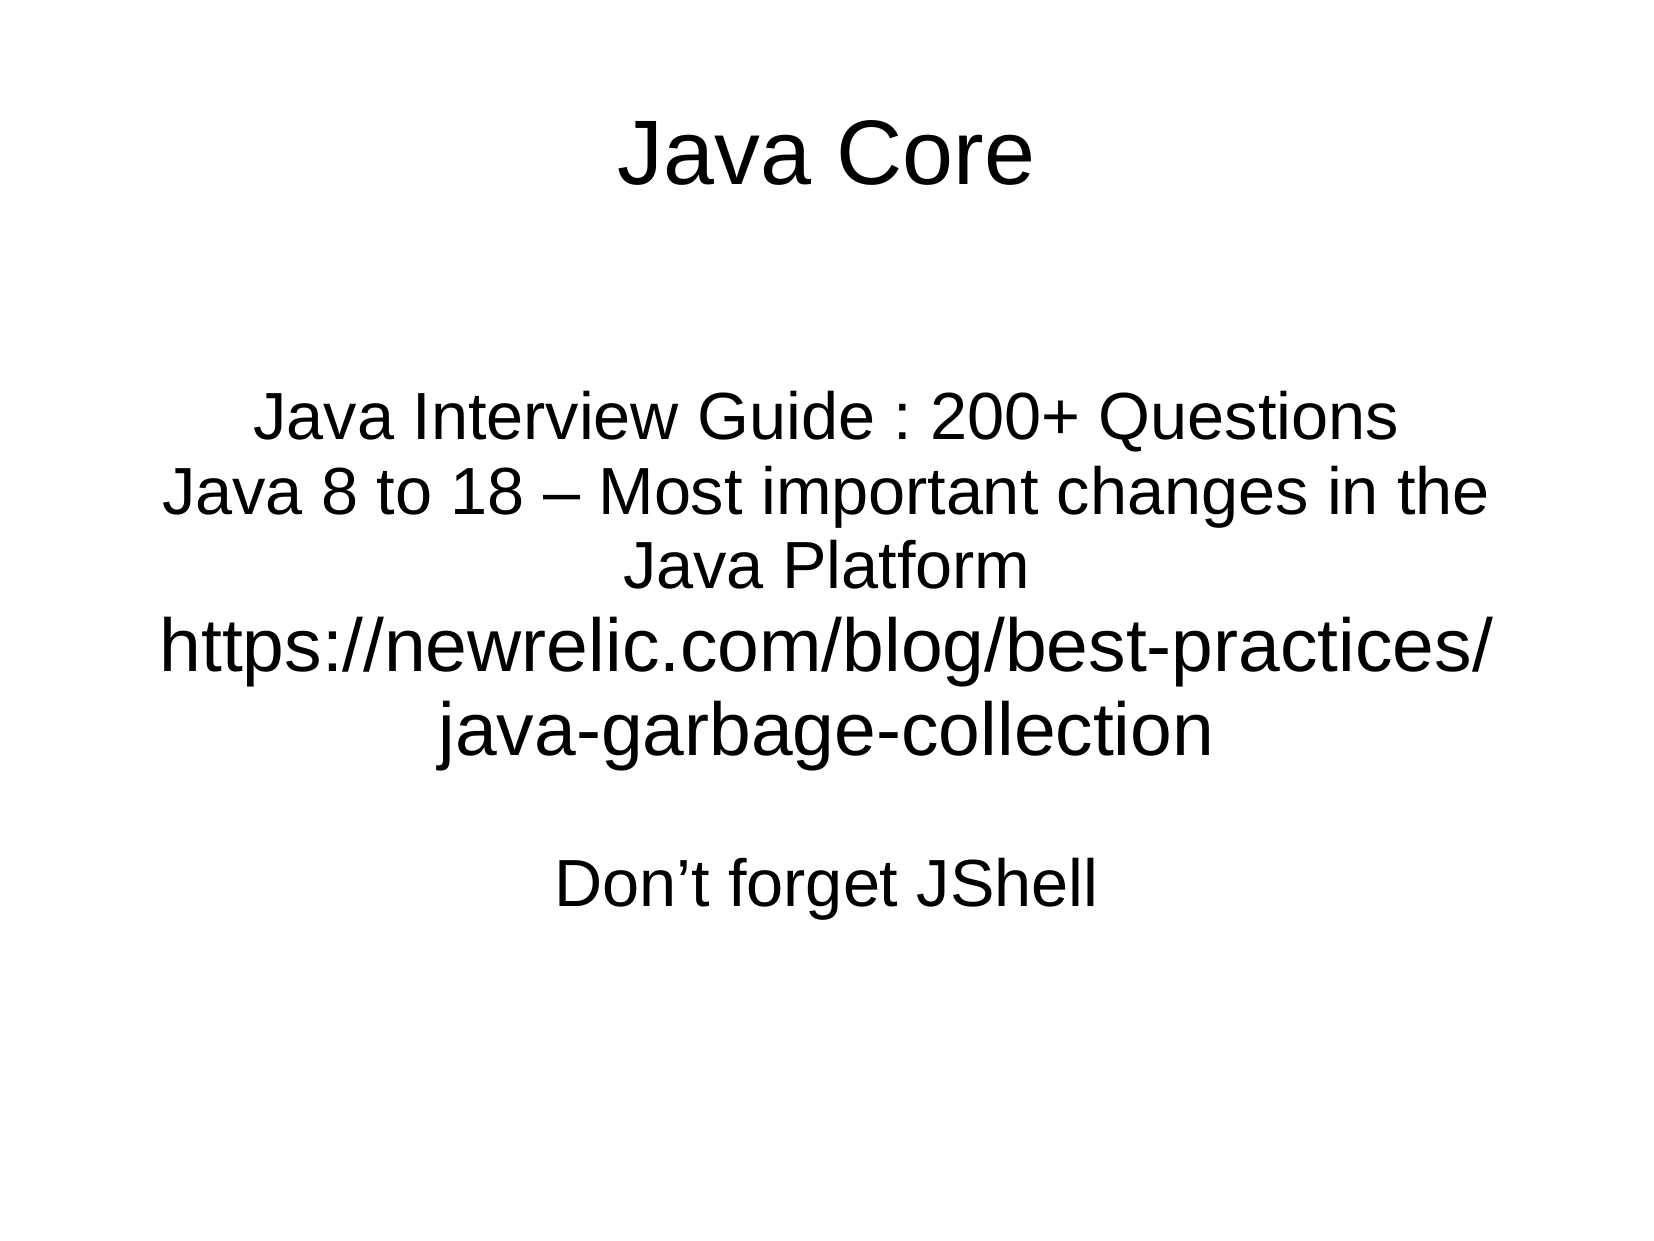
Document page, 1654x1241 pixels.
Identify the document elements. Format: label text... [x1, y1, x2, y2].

title Java Core [82, 49, 1571, 257]
subtitle Java Interview Guide : 200+ Questions Java 8 to 18 – Most important changes in the Java Platform https://newrelic.com/blog/best-practices/java-garbage-collection Don’t forget JShell [82, 290, 1571, 1010]
